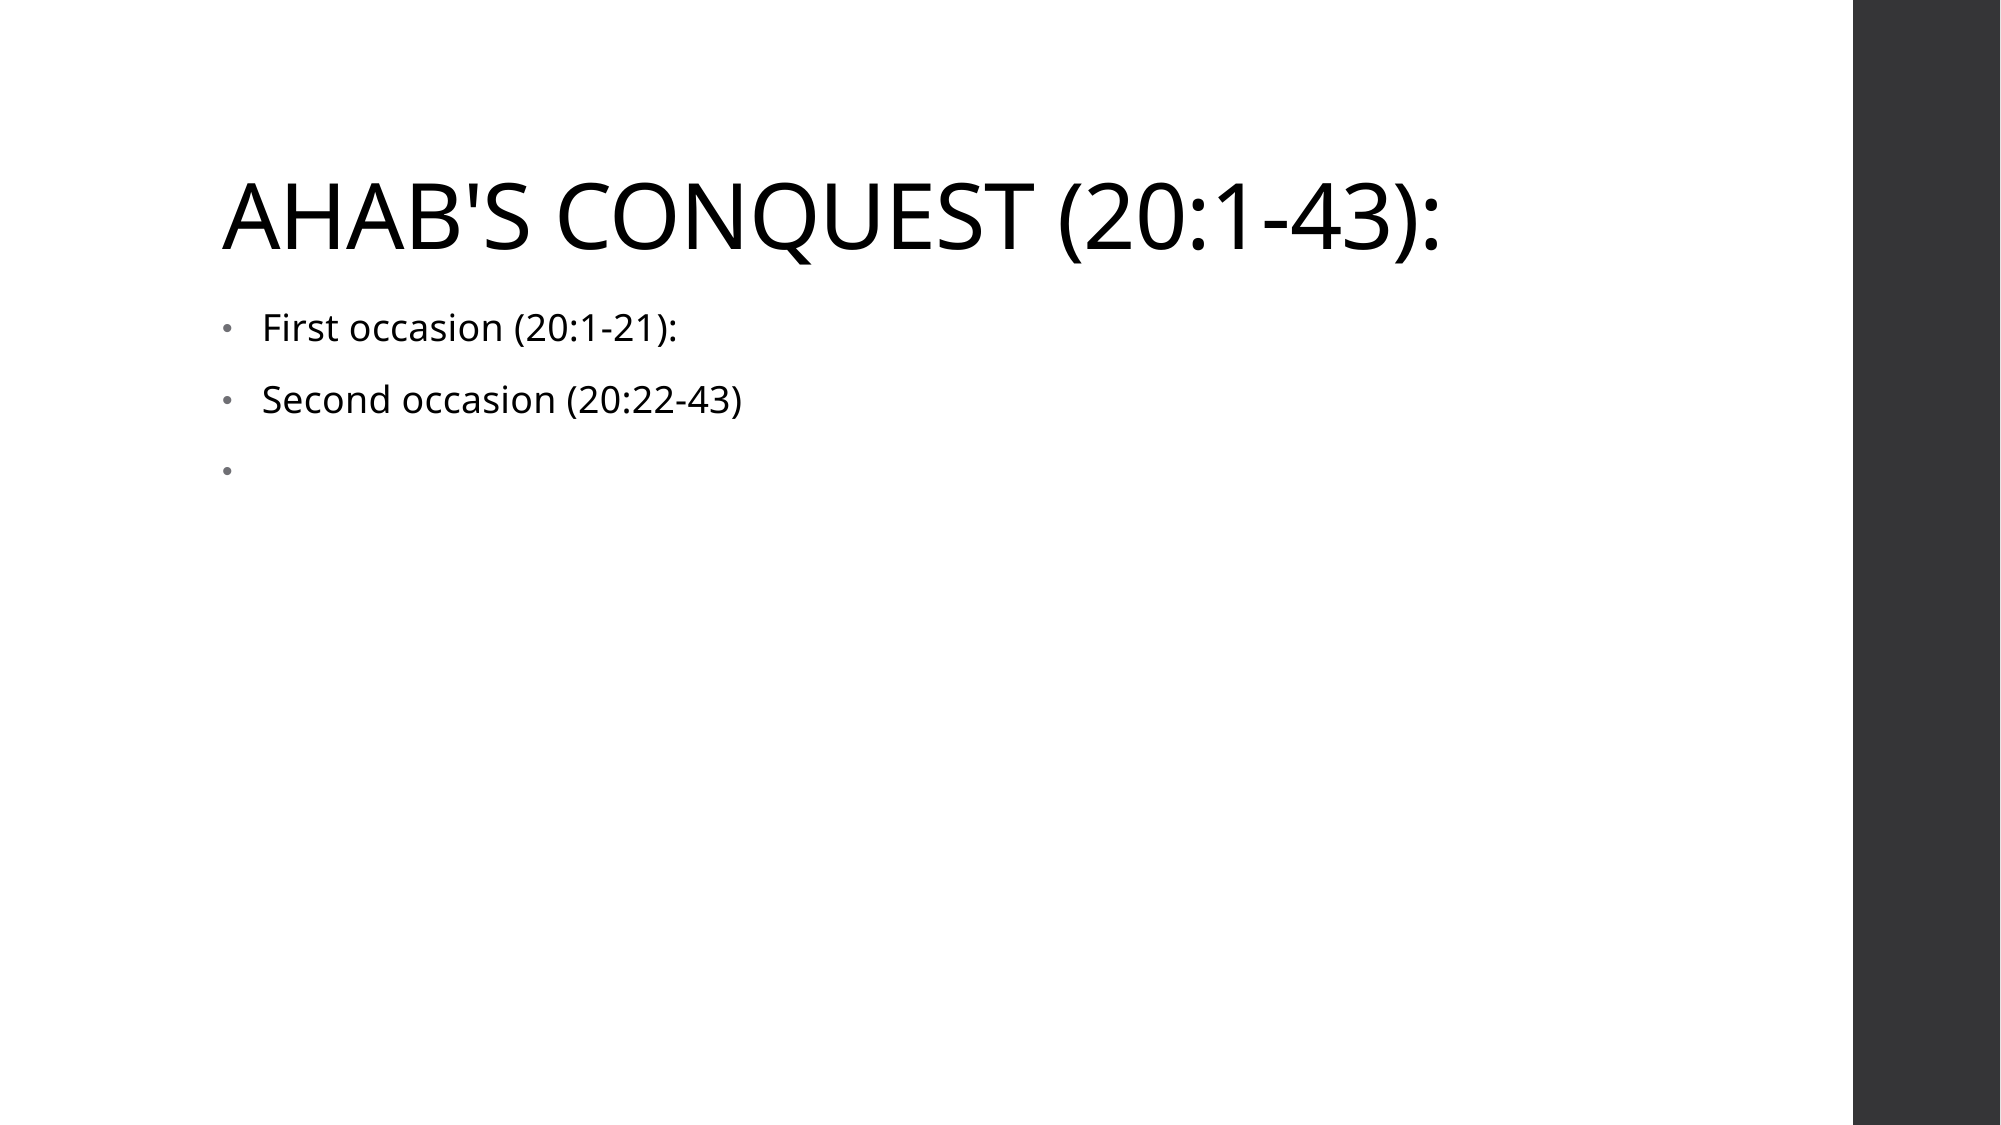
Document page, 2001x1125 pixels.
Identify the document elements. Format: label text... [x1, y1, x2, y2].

list First occasion (20:1-21): Second occasion (20:22-43) [206, 299, 1617, 1014]
title AHAB'S CONQUEST (20:1-43): [206, 60, 1797, 278]
